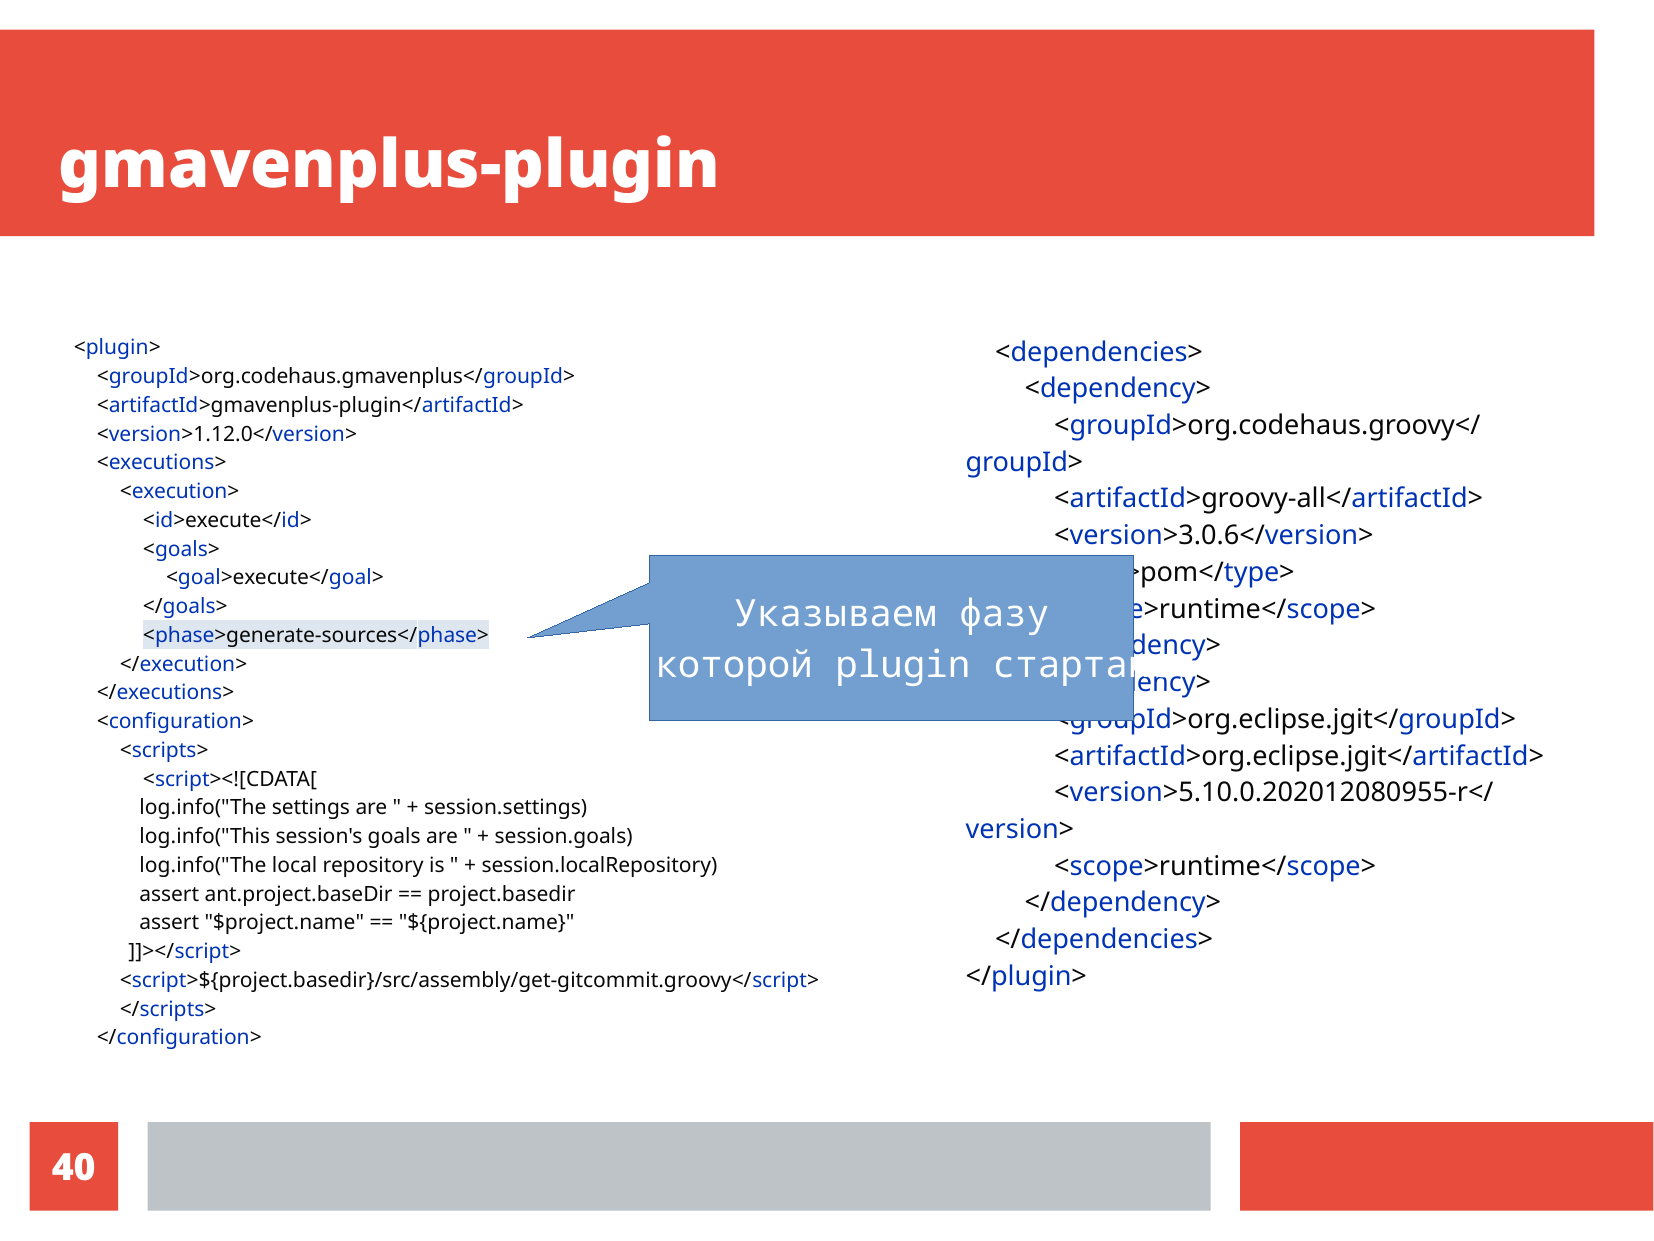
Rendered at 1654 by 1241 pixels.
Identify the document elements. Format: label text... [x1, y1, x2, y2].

title gmavenplus-plugin [59, 59, 1595, 207]
text_box <plugin> <groupId>org.codehaus.gmavenplus</groupId> <artifactId>gmavenplus-plugin</artifactId> <version>1.12.0</version> <executions> <execution> <id>execute</id> <goals> <goal>execute</goal> </goals> <phase>generate-sources</phase> </execution> </executions> <configuration> <scripts> <script><![CDATA[ log.info("The settings are " + session.settings) log.info("This session's goals are " + session.goals) log.info("The local repository is " + session.localRepository) assert ant.project.baseDir == project.basedir assert "$project.name" == "${project.name}" ]]></script> <script>${project.basedir}/src/assembly/get-gitcommit.groovy</script> </scripts> </configuration> [59, 324, 950, 1093]
text_box <dependencies> <dependency> <groupId>org.codehaus.groovy</groupId> <artifactId>groovy-all</artifactId> <version>3.0.6</version> <type>pom</type> <scope>runtime</scope> </dependency> <dependency> <groupId>org.eclipse.jgit</groupId> <artifactId>org.eclipse.jgit</artifactId> <version>5.10.0.202012080955-r</version> <scope>runtime</scope> </dependency> </dependencies> </plugin> [950, 324, 1589, 1093]
text_box Указываем фазу На которой plugin стартанет [527, 555, 1134, 721]
